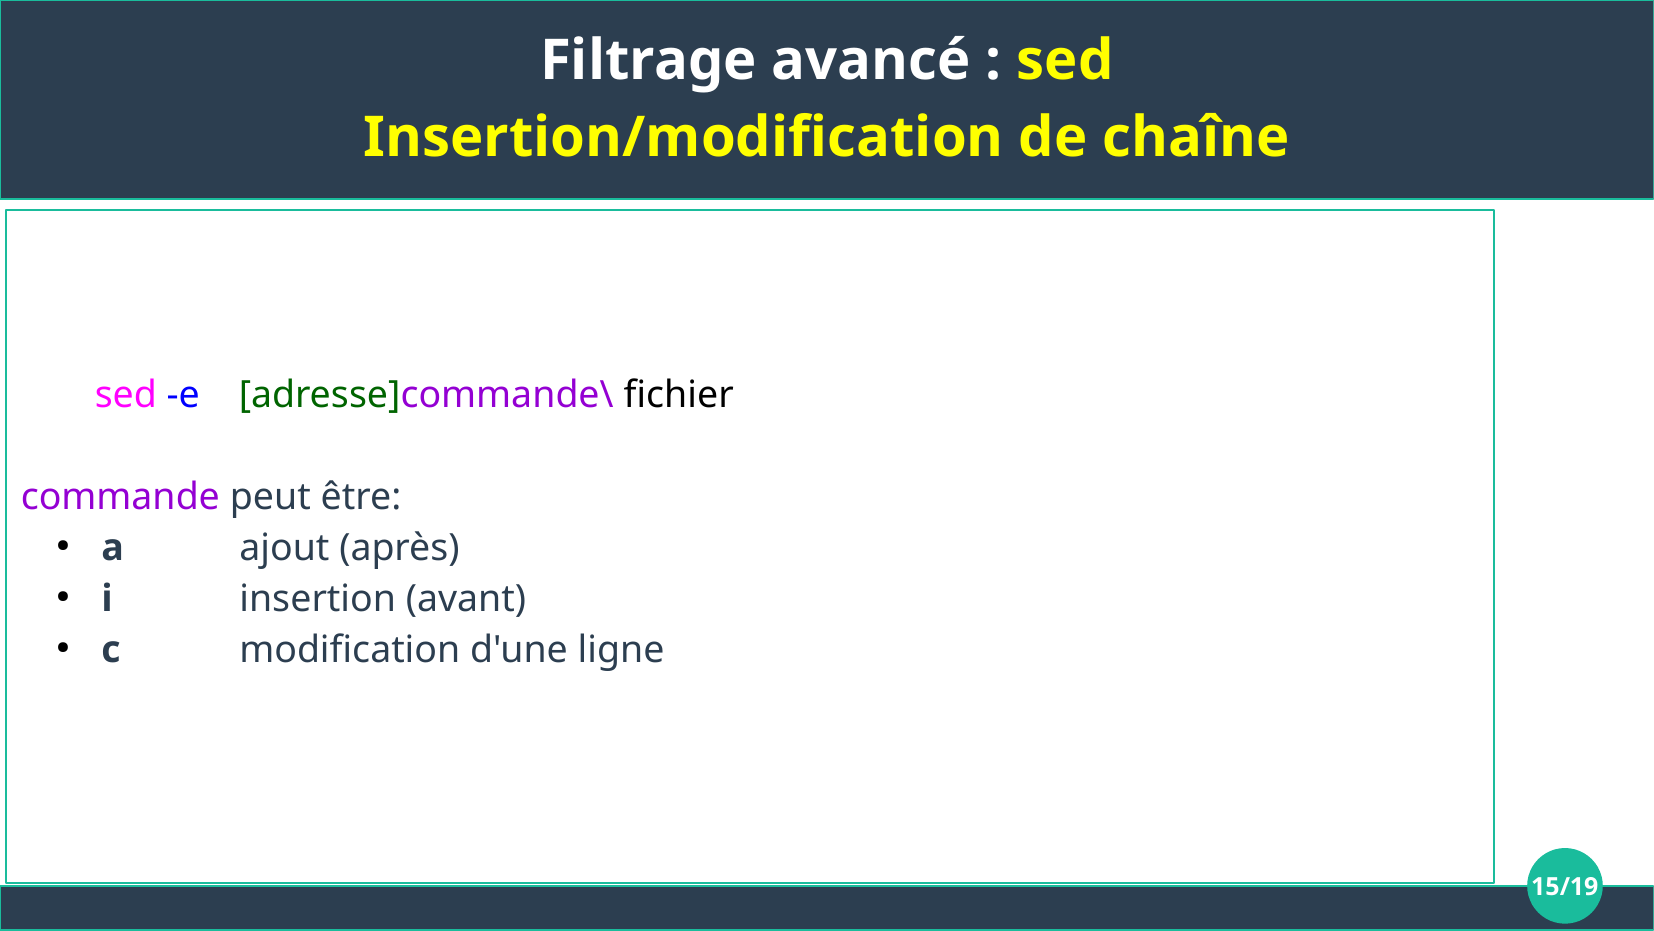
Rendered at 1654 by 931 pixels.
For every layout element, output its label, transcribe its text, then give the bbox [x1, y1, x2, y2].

text_box sed -e [adresse]commande\ fichier commande peut être: a ajout (après) i insertion (avant) c modification d'une ligne [6, 209, 1495, 883]
title Filtrage avancé : sed Insertion/modification de chaîne [59, 37, 1595, 155]
